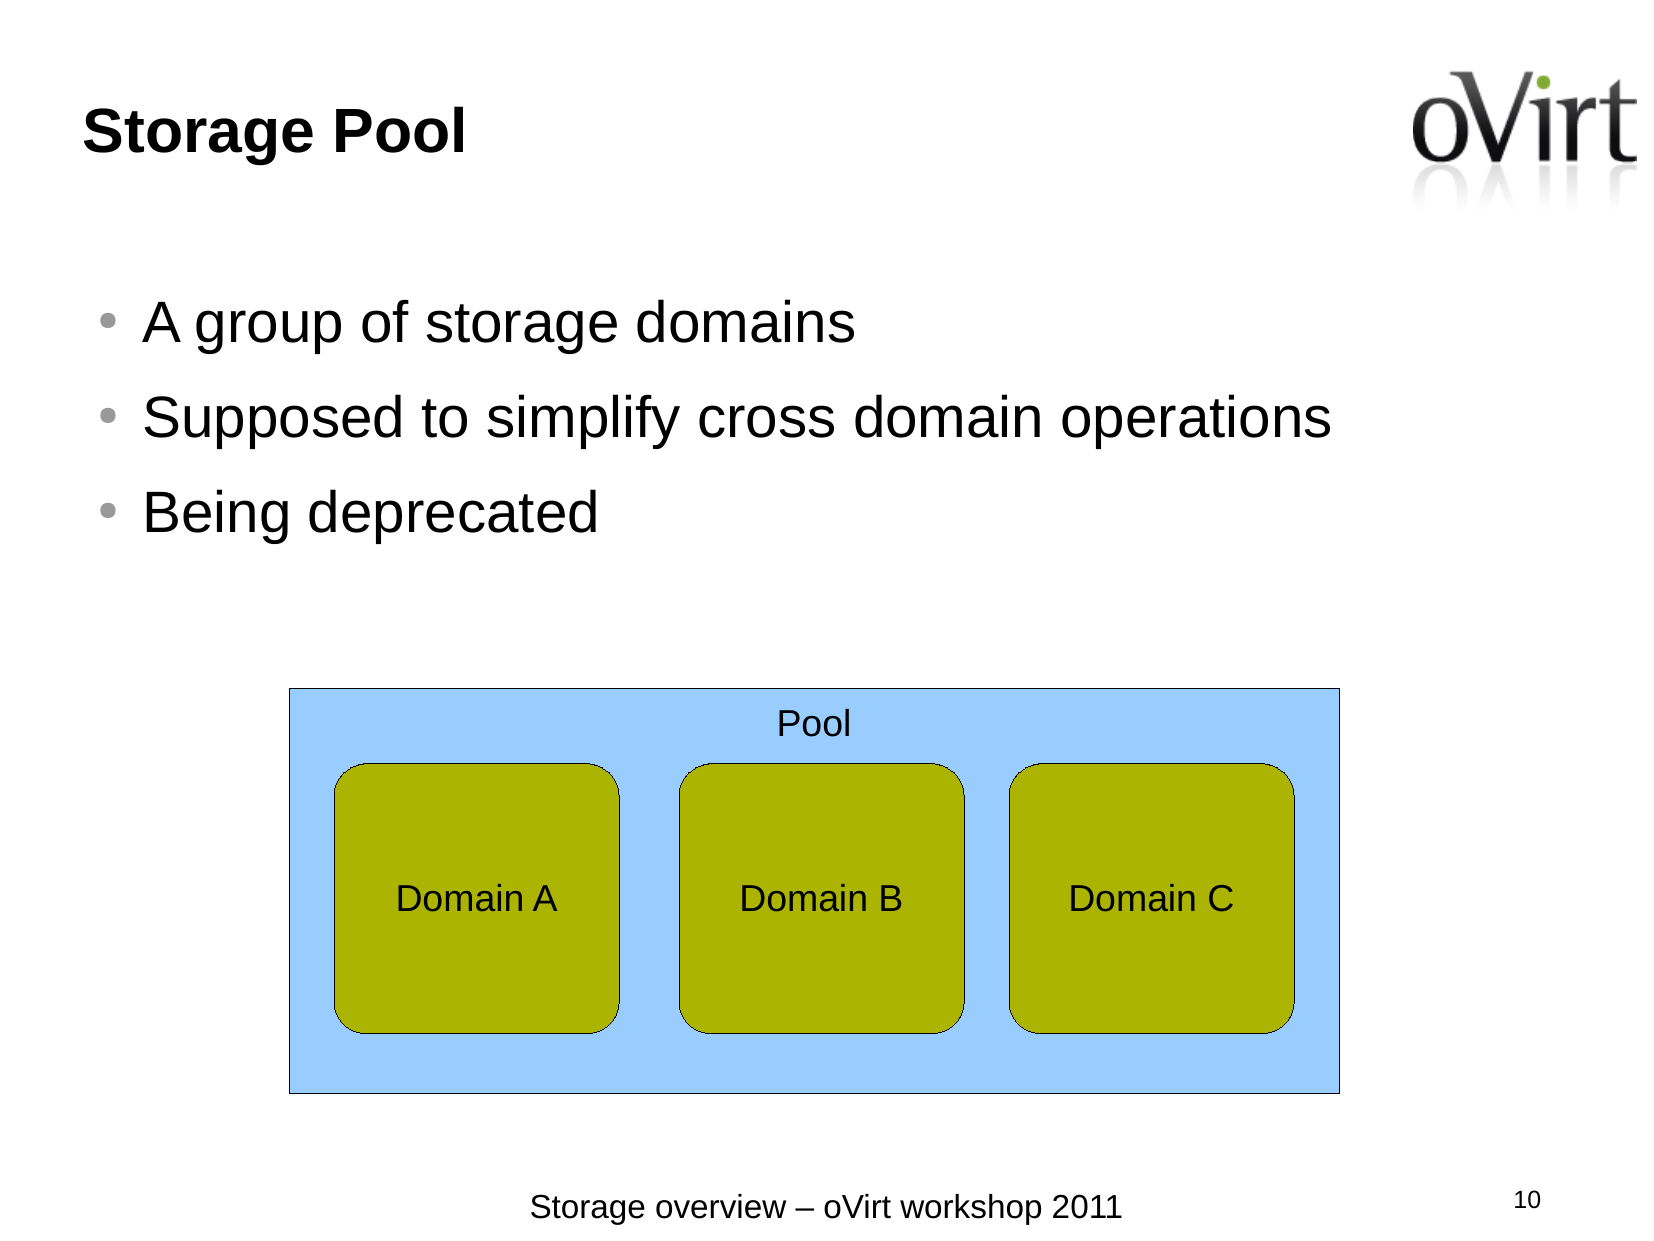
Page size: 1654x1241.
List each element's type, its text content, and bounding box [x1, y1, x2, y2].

picture [1571, 63, 1637, 212]
text_box Domain A [334, 763, 620, 1034]
title Storage Pool [82, 49, 1571, 257]
list A group of storage domains Supposed to simplify cross domain operations Being deprecated [82, 290, 1571, 1094]
text_box Domain B [679, 763, 965, 1034]
text_box Pool [289, 688, 1340, 1094]
text_box Domain C [1009, 763, 1295, 1034]
